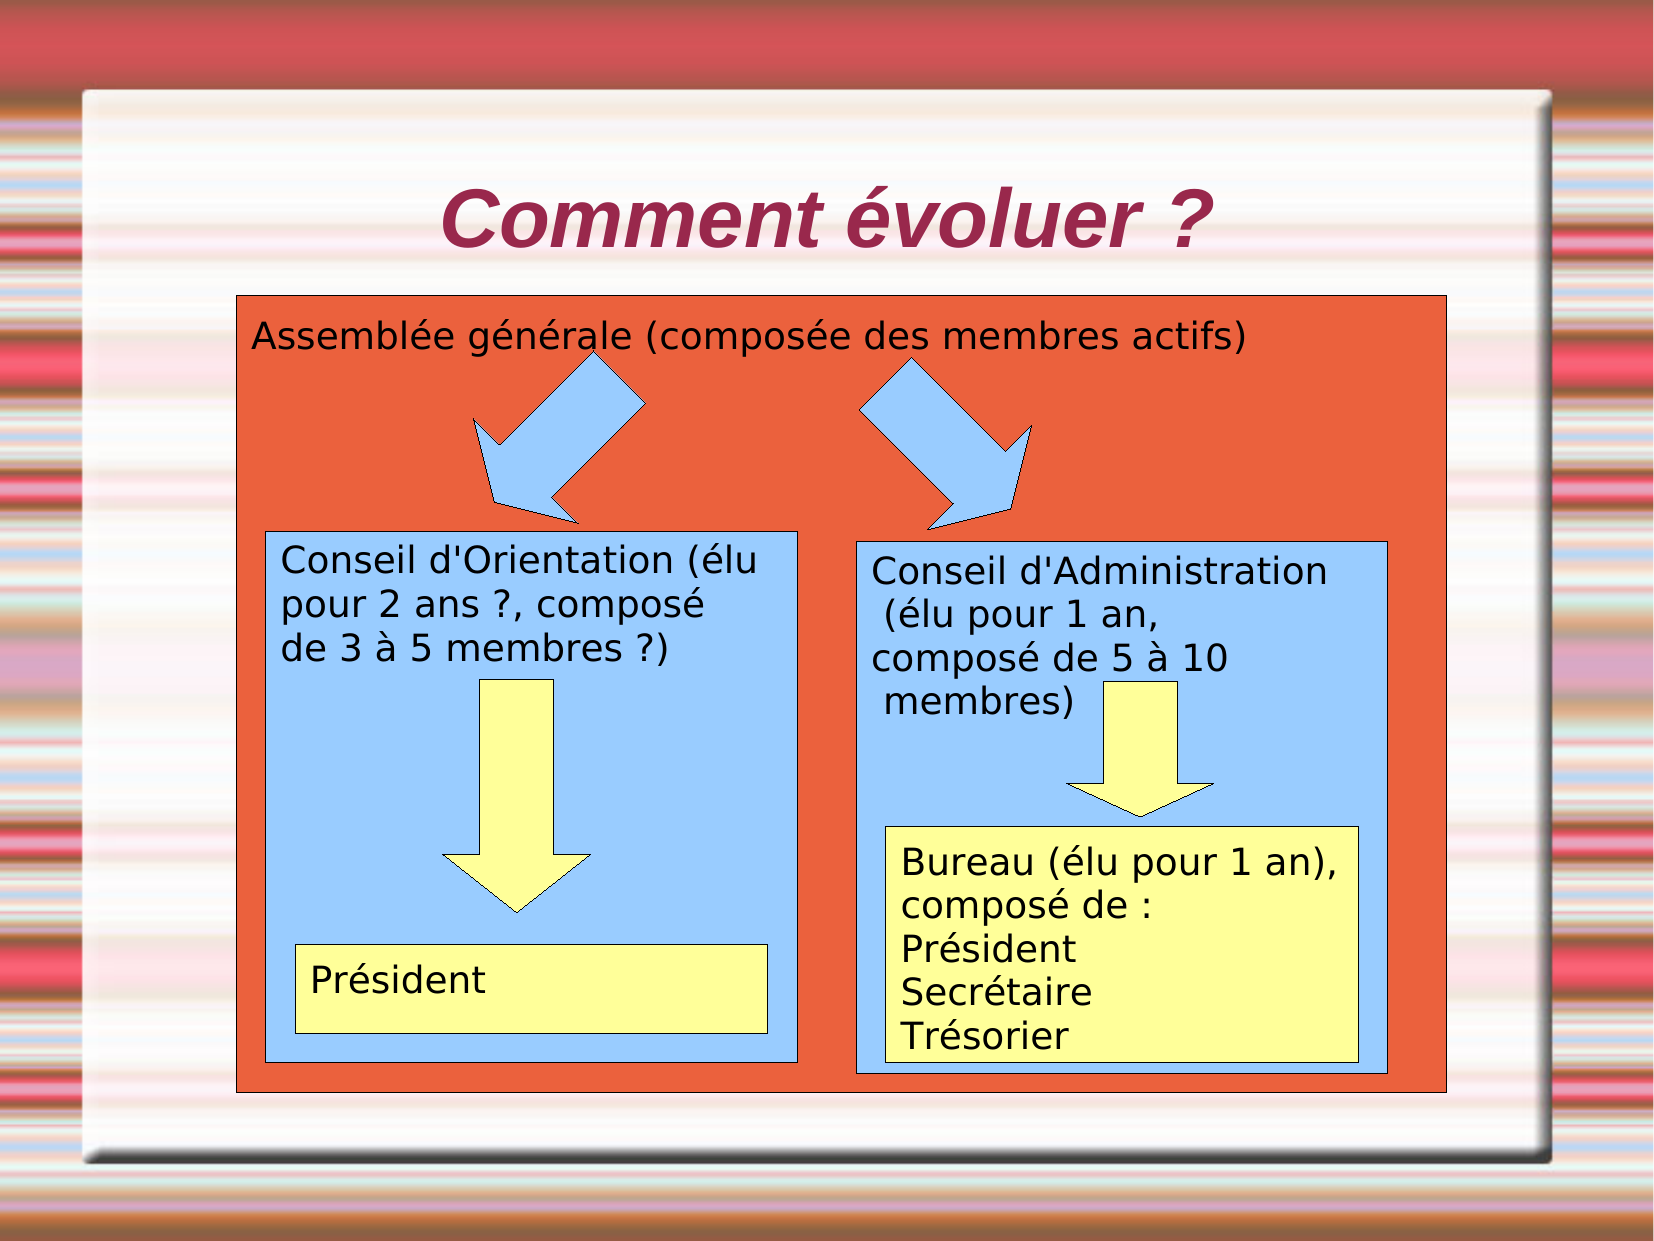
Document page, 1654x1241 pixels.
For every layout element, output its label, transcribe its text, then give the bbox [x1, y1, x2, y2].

text_box Conseil d'Orientation (élu pour 2 ans ?, composé de 3 à 5 membres ?) [265, 531, 798, 1063]
title Comment évoluer ? [121, 114, 1534, 322]
text_box Bureau (élu pour 1 an), composé de : Président Secrétaire Trésorier [885, 826, 1359, 1063]
text_box [1066, 681, 1214, 817]
text_box [442, 679, 591, 913]
text_box Président [295, 944, 768, 1034]
text_box Assemblée générale (composée des membres actifs) [236, 295, 1447, 1093]
picture [0, 0, 1654, 1241]
text_box Conseil d'Administration (élu pour 1 an, composé de 5 à 10 membres) [856, 541, 1388, 1074]
text_box [473, 350, 646, 524]
text_box [859, 357, 1032, 530]
